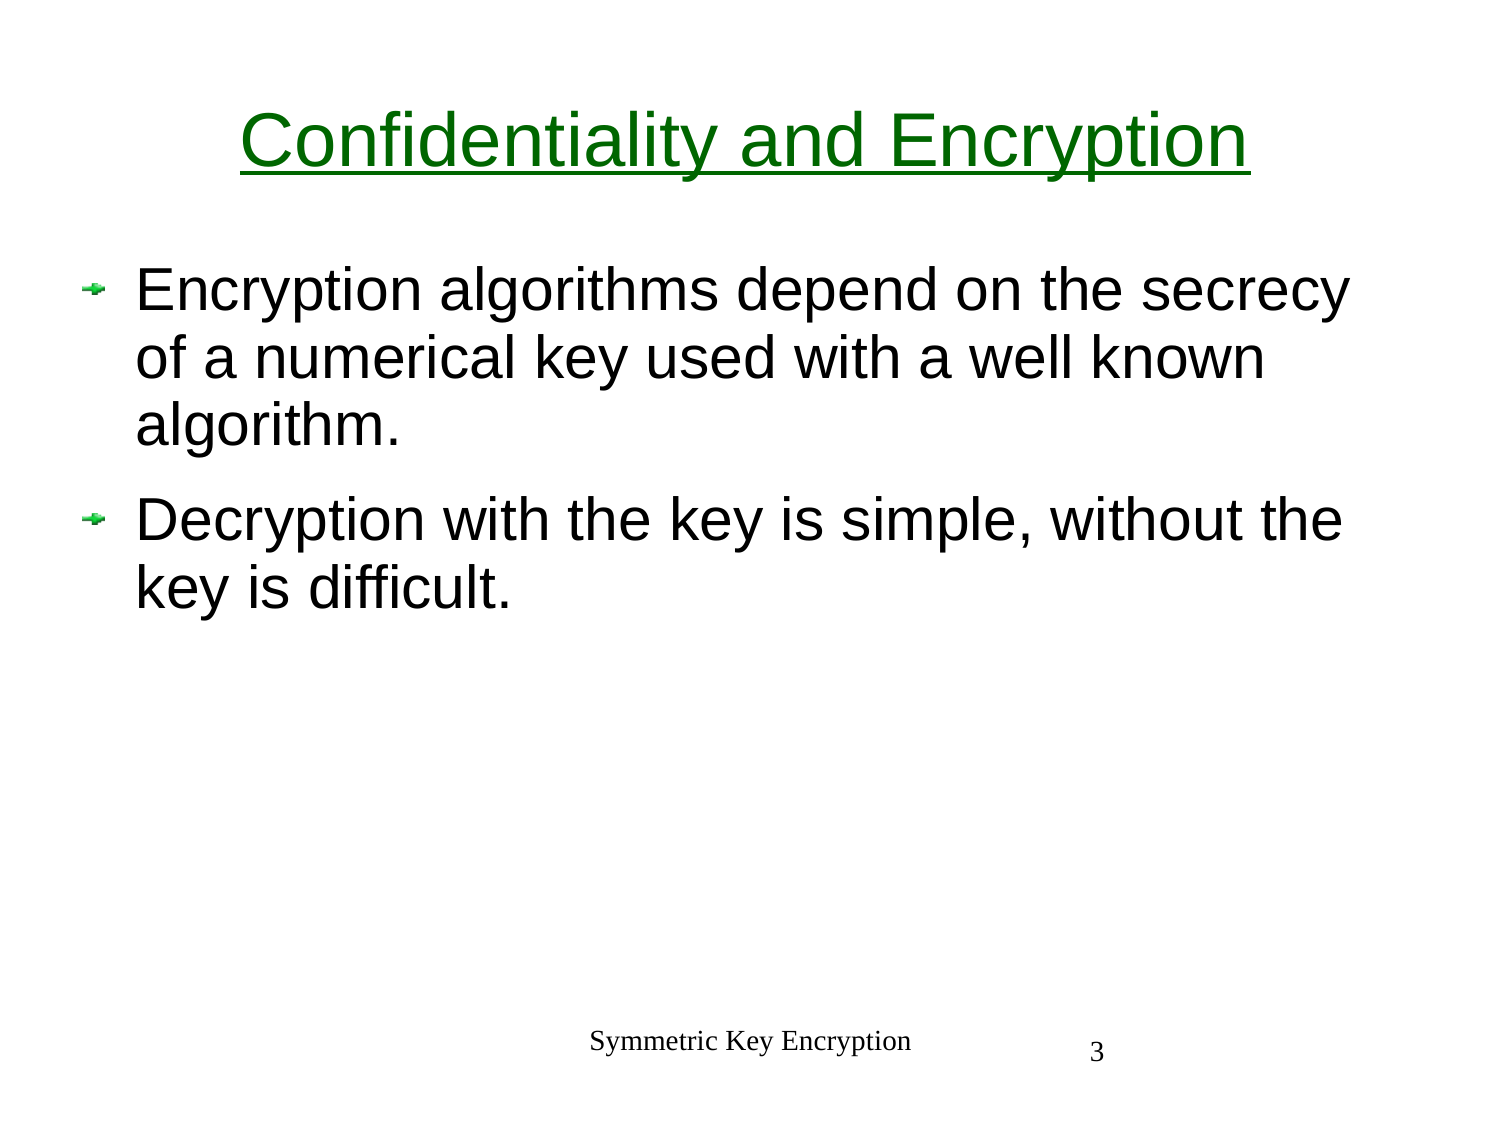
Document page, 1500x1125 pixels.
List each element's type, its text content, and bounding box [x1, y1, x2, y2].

slide_number <number> [1074, 1025, 1388, 1100]
list Encryption algorithms depend on the secrecy of a numerical key used with a well known algorithm. Decryption with the key is simple, without the key is difficult. [64, 255, 1415, 999]
title Confidentiality and Encryption [70, 94, 1421, 187]
